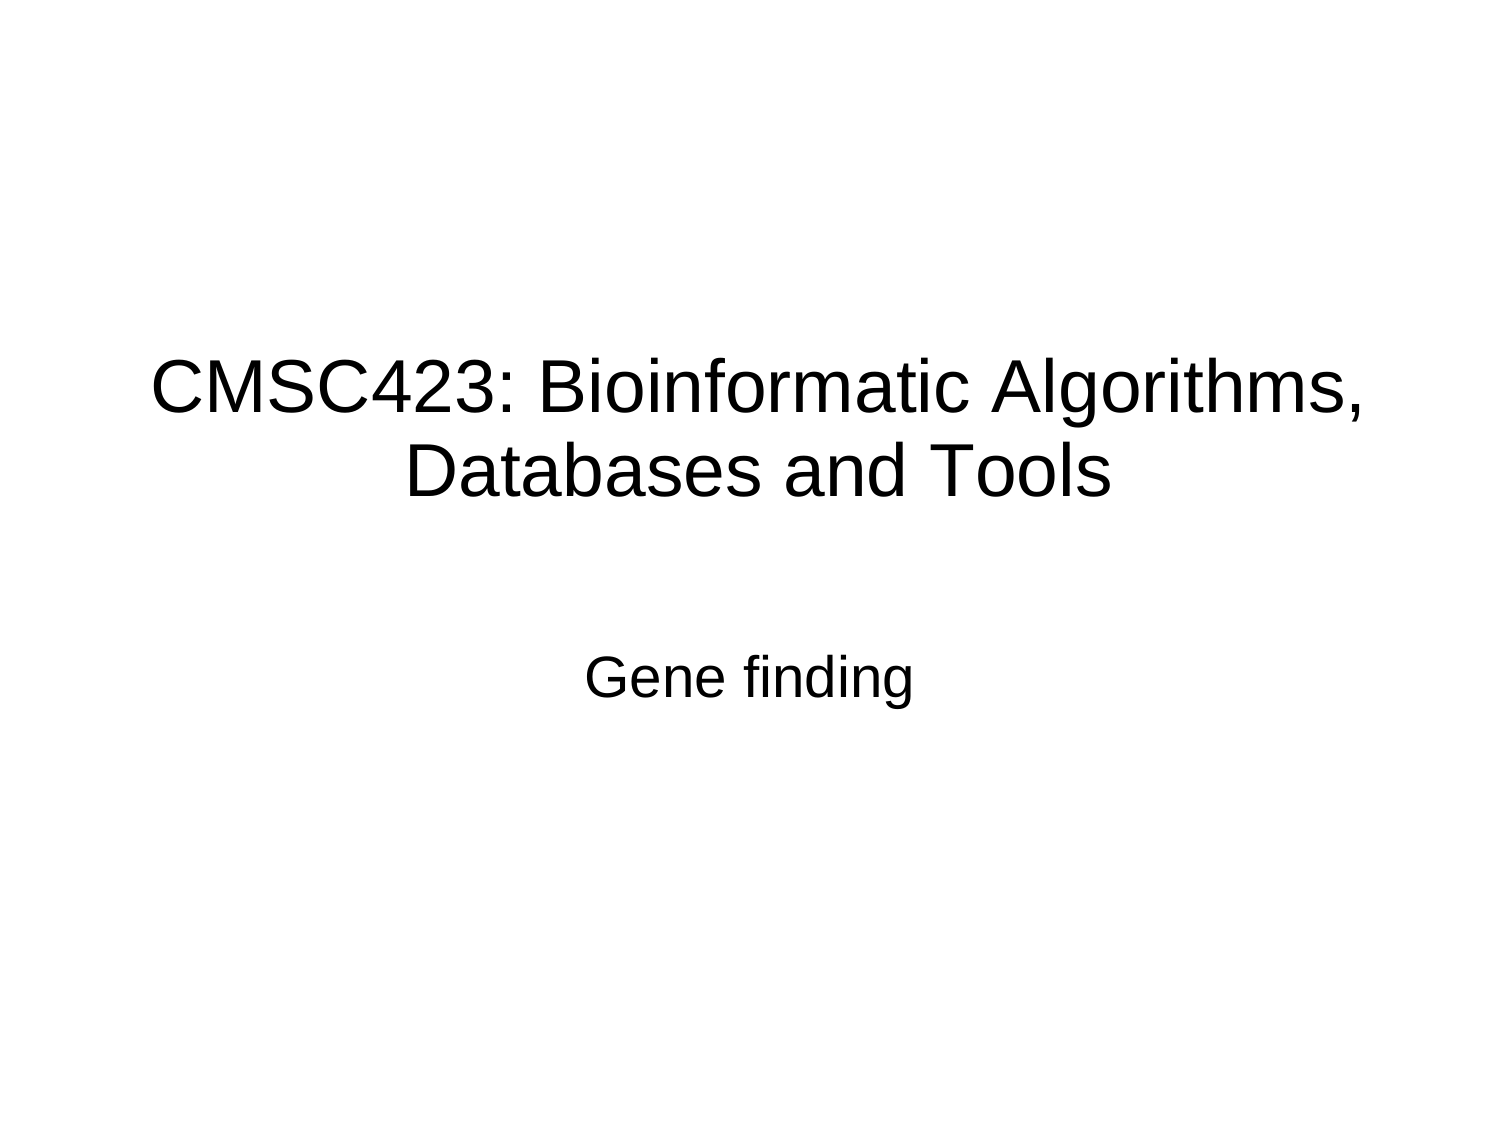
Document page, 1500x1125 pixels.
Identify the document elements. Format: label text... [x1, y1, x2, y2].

subtitle Gene finding [225, 637, 1276, 926]
title CMSC423: Bioinformatic Algorithms, Databases and Tools [65, 336, 1453, 604]
